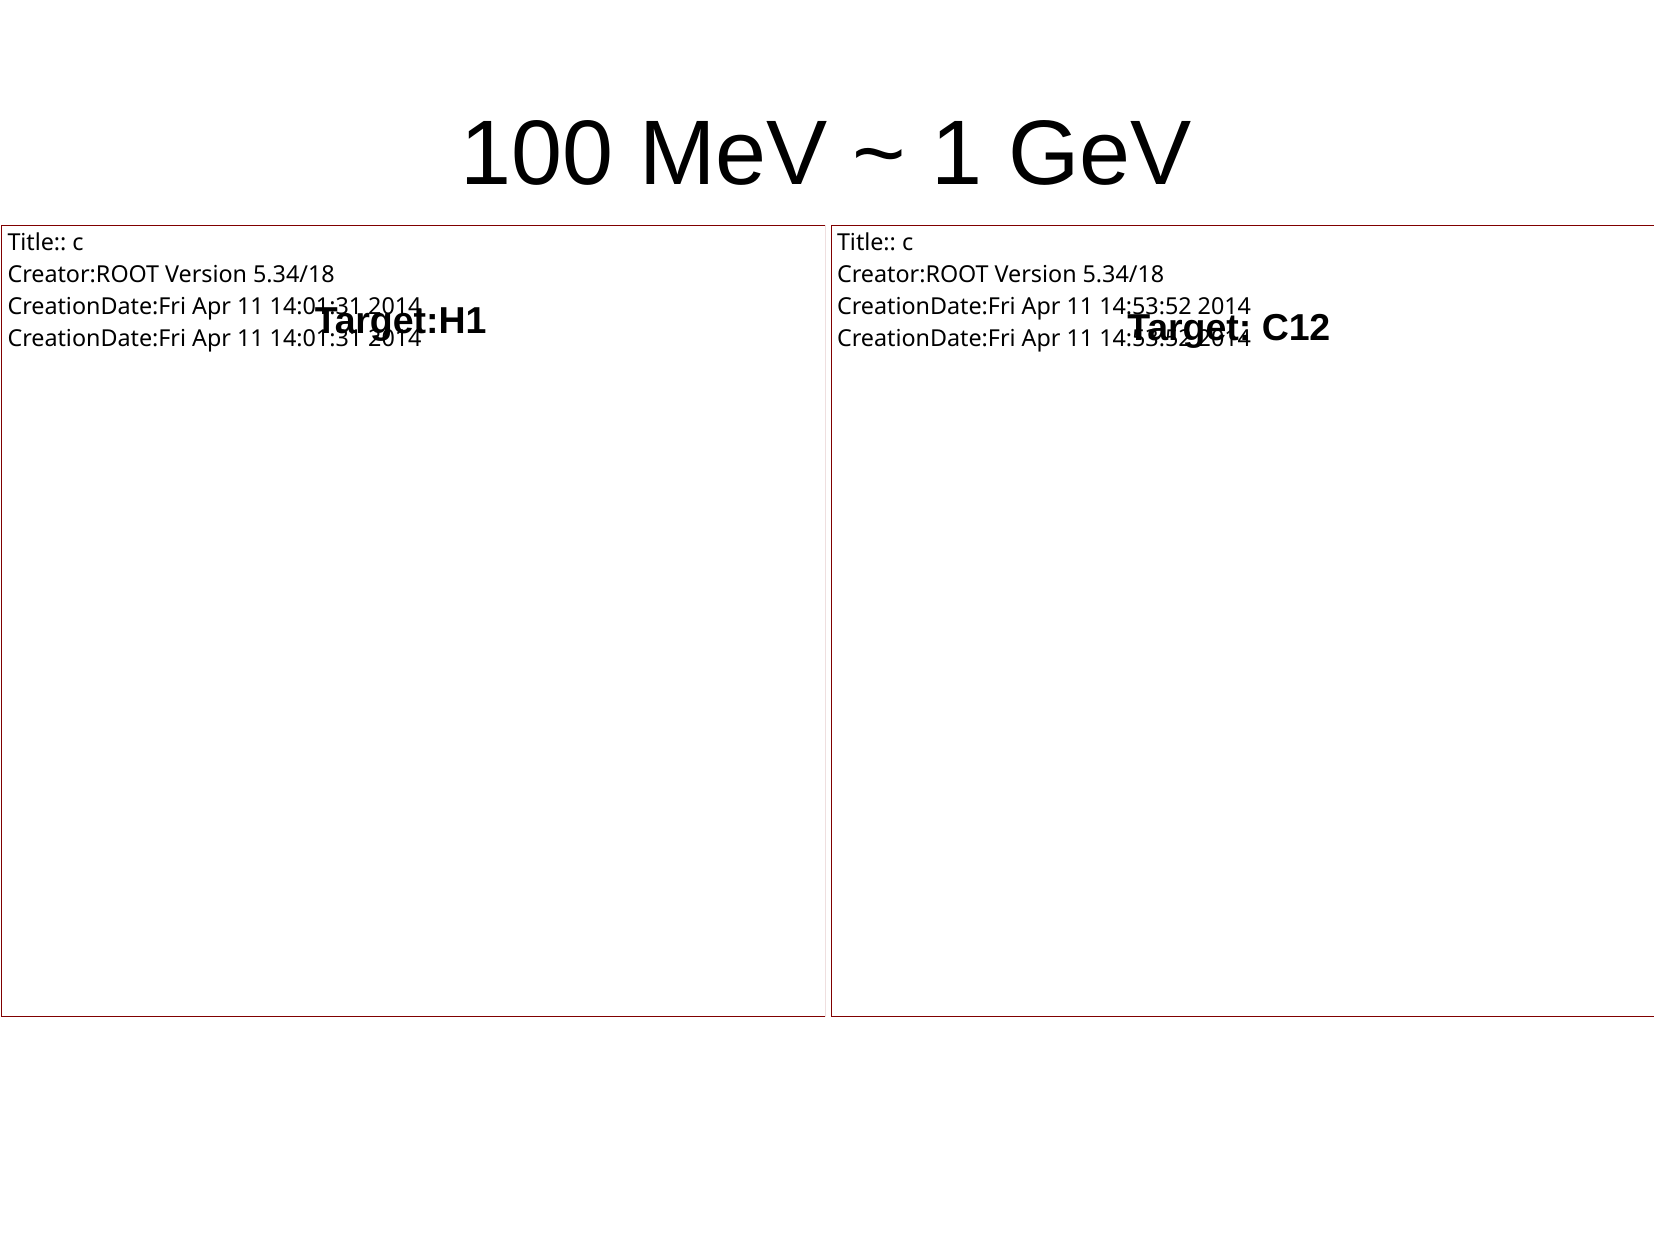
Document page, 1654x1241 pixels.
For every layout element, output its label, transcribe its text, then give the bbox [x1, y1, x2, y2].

text_box Target:H1 [300, 291, 511, 349]
text_box Target: C12 [1112, 299, 1353, 356]
title 100 MeV ~ 1 GeV [82, 49, 1571, 257]
picture [829, 224, 1654, 1017]
picture [0, 224, 826, 1017]
